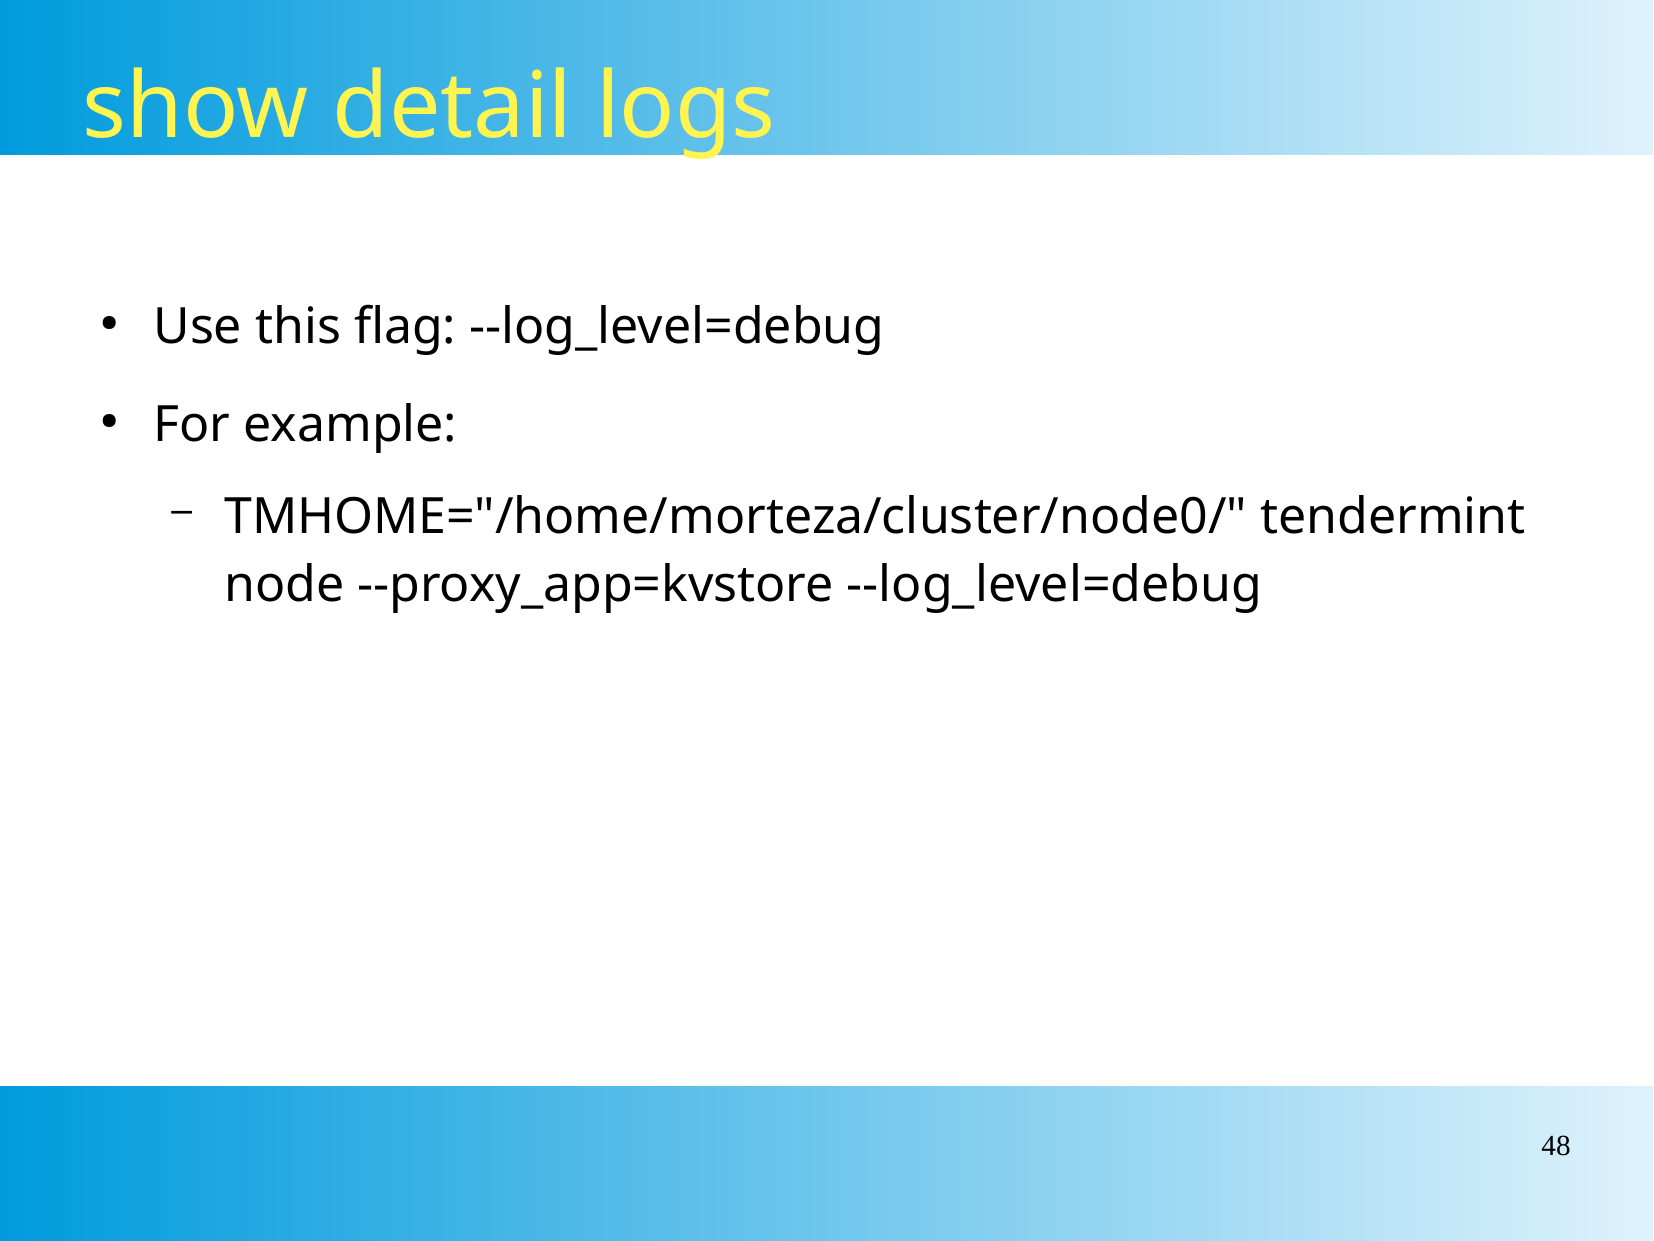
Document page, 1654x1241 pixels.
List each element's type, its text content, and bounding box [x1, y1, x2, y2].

list Use this flag: --log_level=debug For example: TMHOME="/home/morteza/cluster/node0/" tendermint node --proxy_app=kvstore --log_level=debug [82, 290, 1571, 1010]
title show detail logs [82, 49, 1571, 155]
